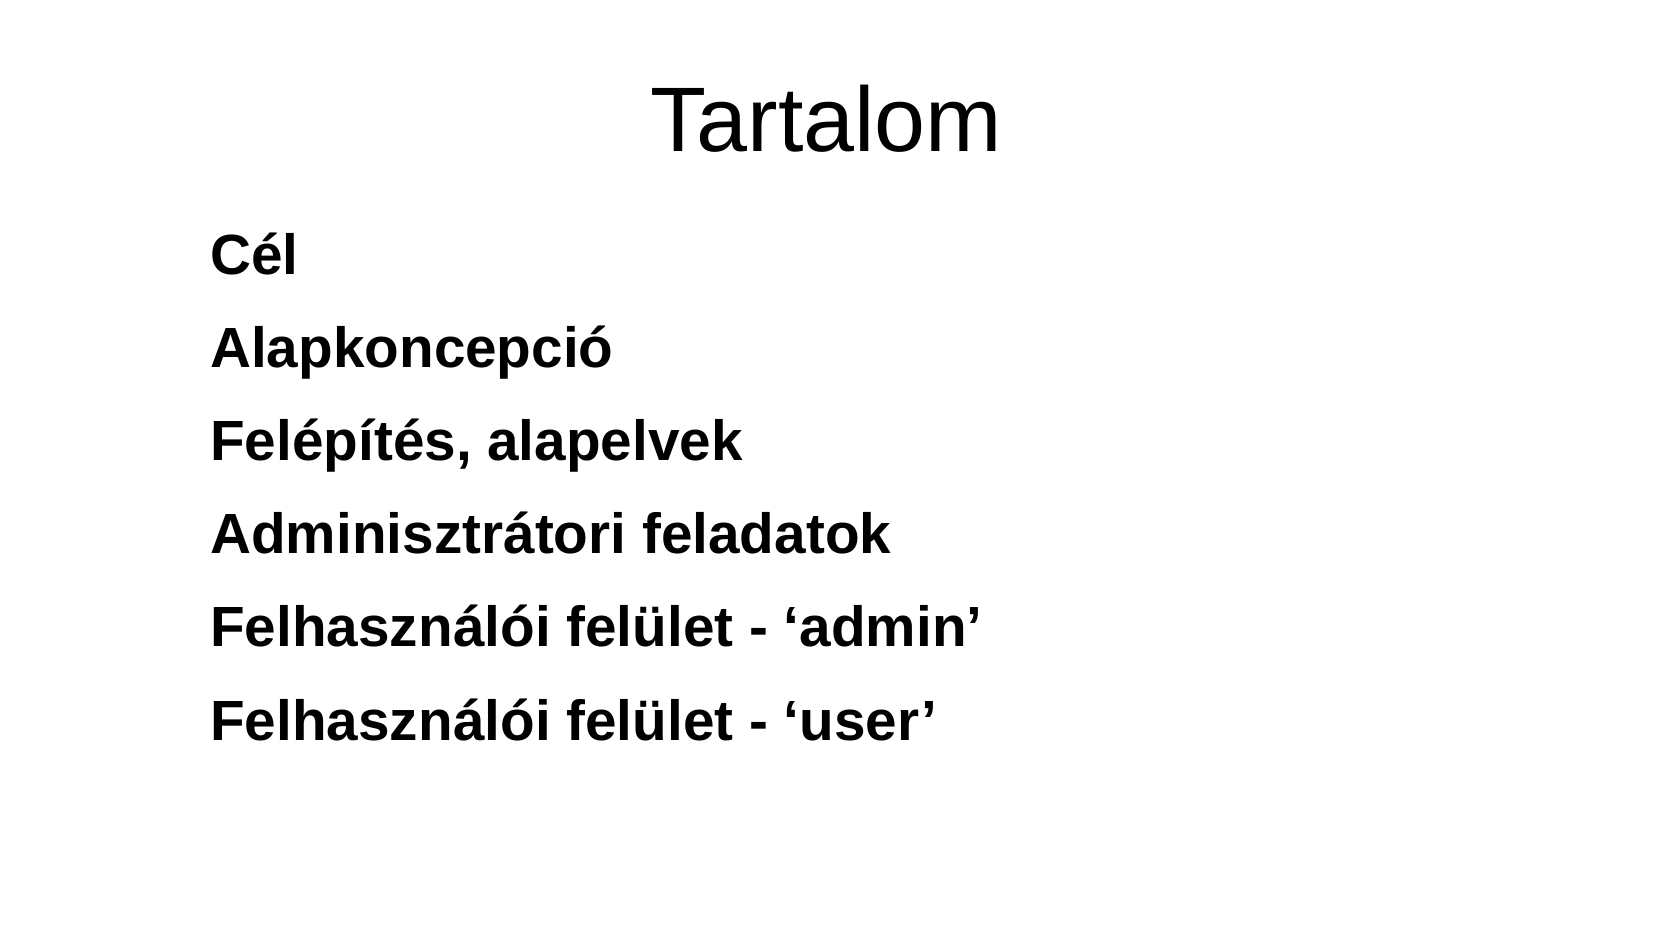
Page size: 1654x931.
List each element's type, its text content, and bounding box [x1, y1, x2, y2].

title Tartalom [82, 37, 1571, 193]
list Cél Alapkoncepció Felépítés, alapelvek Adminisztrátori feladatok Felhasználói felület - ‘admin’ Felhasználói felület - ‘user’ [82, 217, 1571, 757]
